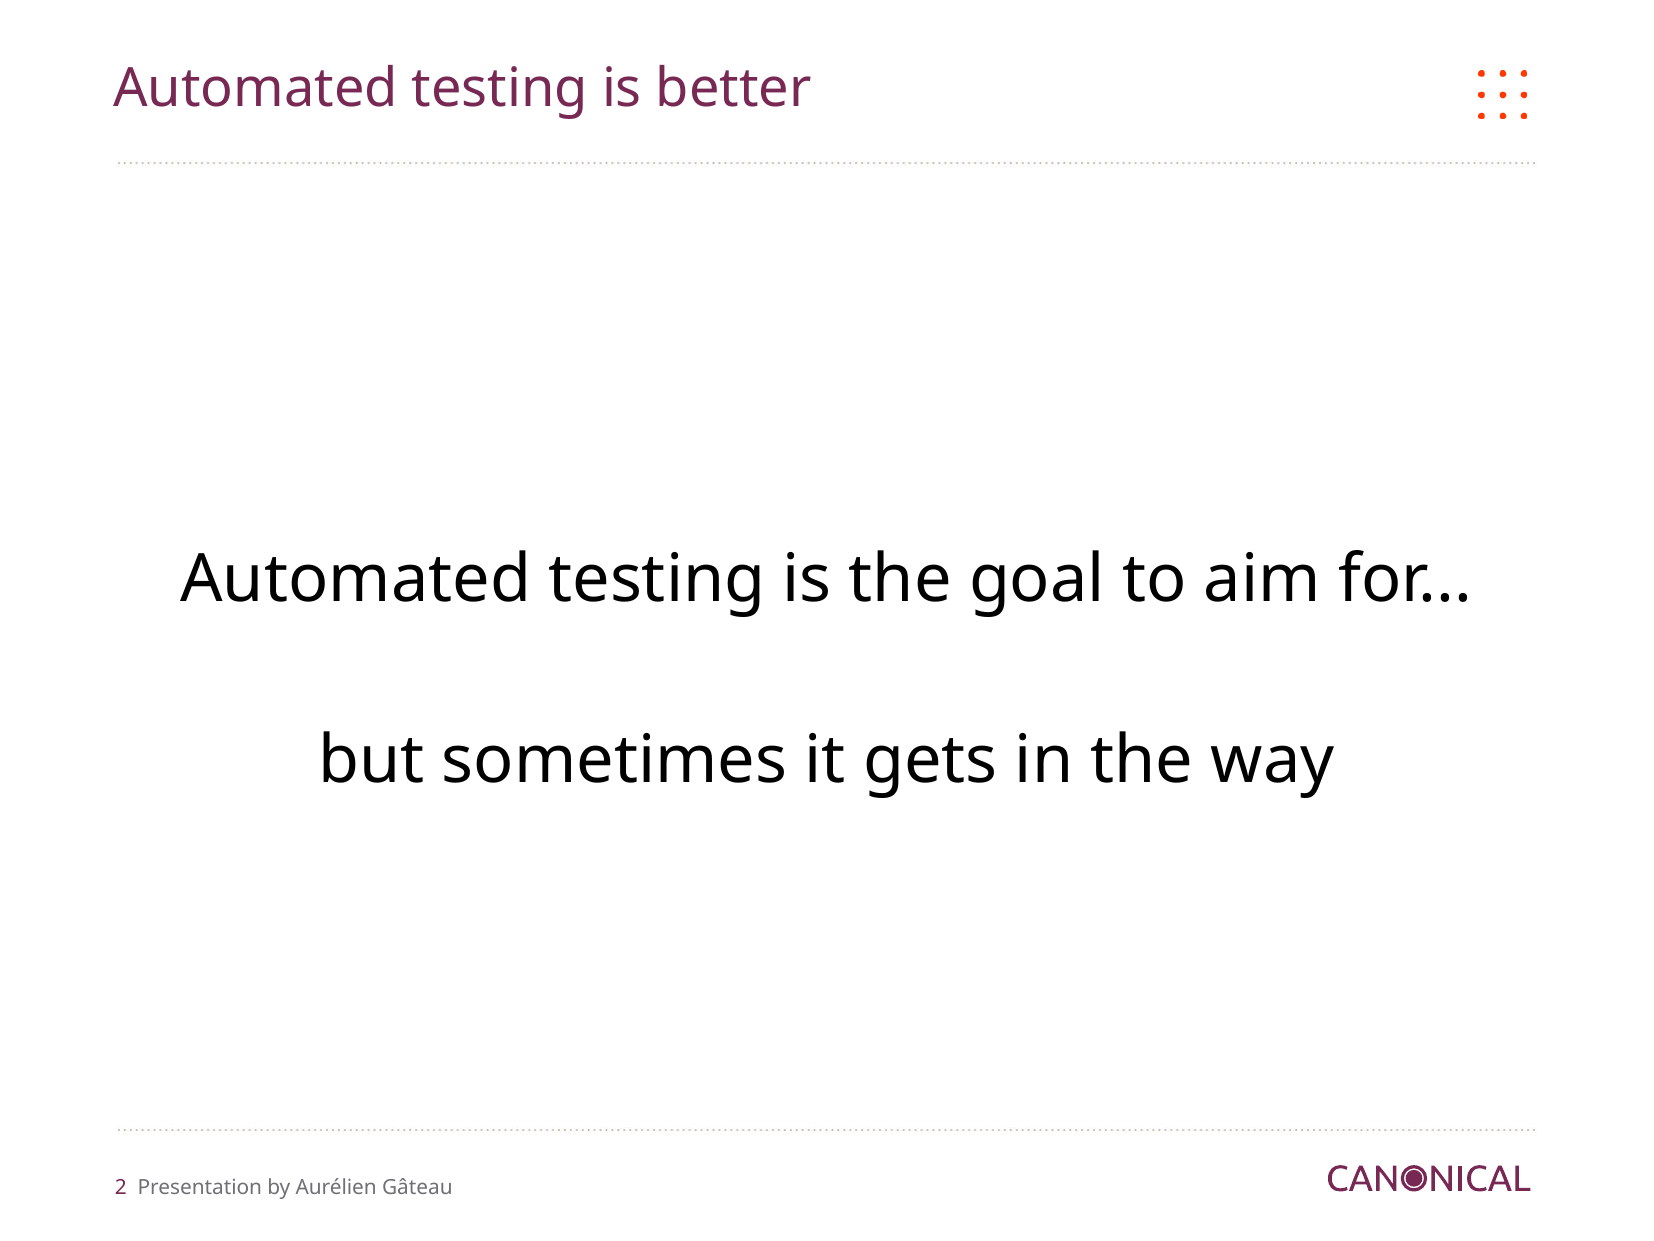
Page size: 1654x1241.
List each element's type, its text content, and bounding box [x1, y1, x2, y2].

picture [1478, 70, 1527, 119]
picture [116, 160, 1539, 168]
picture [116, 1128, 1539, 1135]
title Automated testing is better [113, 64, 1382, 107]
subtitle Automated testing is the goal to aim for... but sometimes it gets in the way [115, 256, 1540, 1076]
